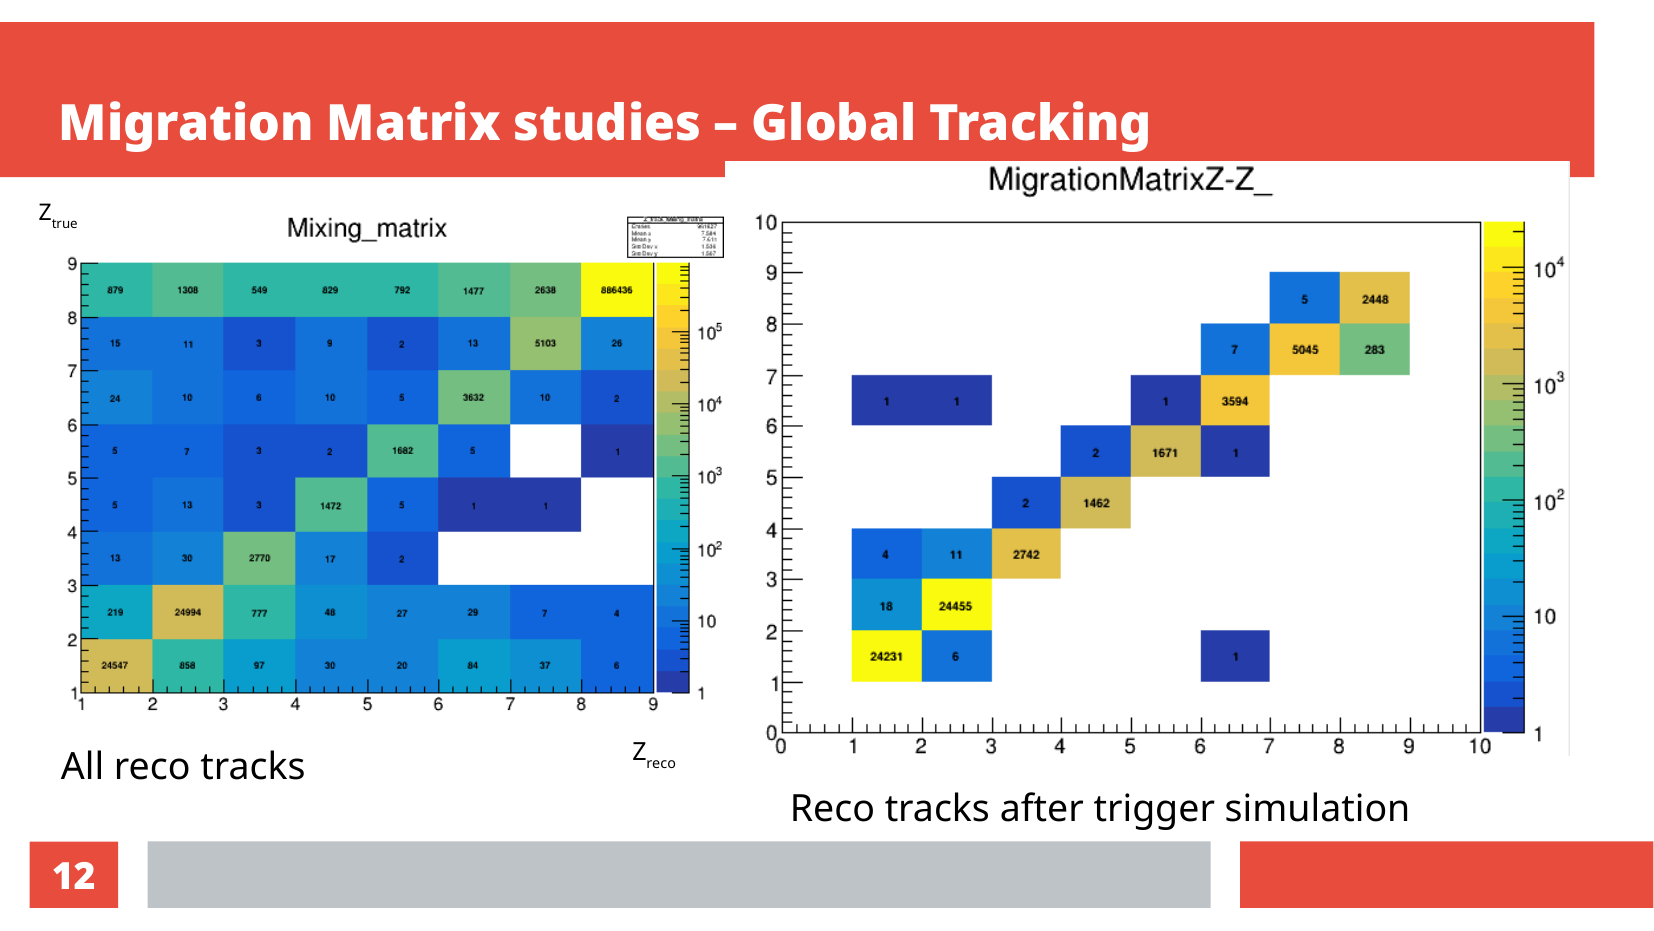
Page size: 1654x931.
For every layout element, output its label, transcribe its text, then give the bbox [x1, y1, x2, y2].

text_box Reco tracks after trigger simulation [775, 773, 1471, 833]
picture [725, 161, 1570, 756]
picture [25, 212, 724, 729]
text_box Ztrue [23, 188, 97, 236]
title Migration Matrix studies – Global Tracking [59, 44, 1595, 156]
text_box Zreco [617, 729, 696, 776]
text_box All reco tracks [46, 732, 343, 791]
